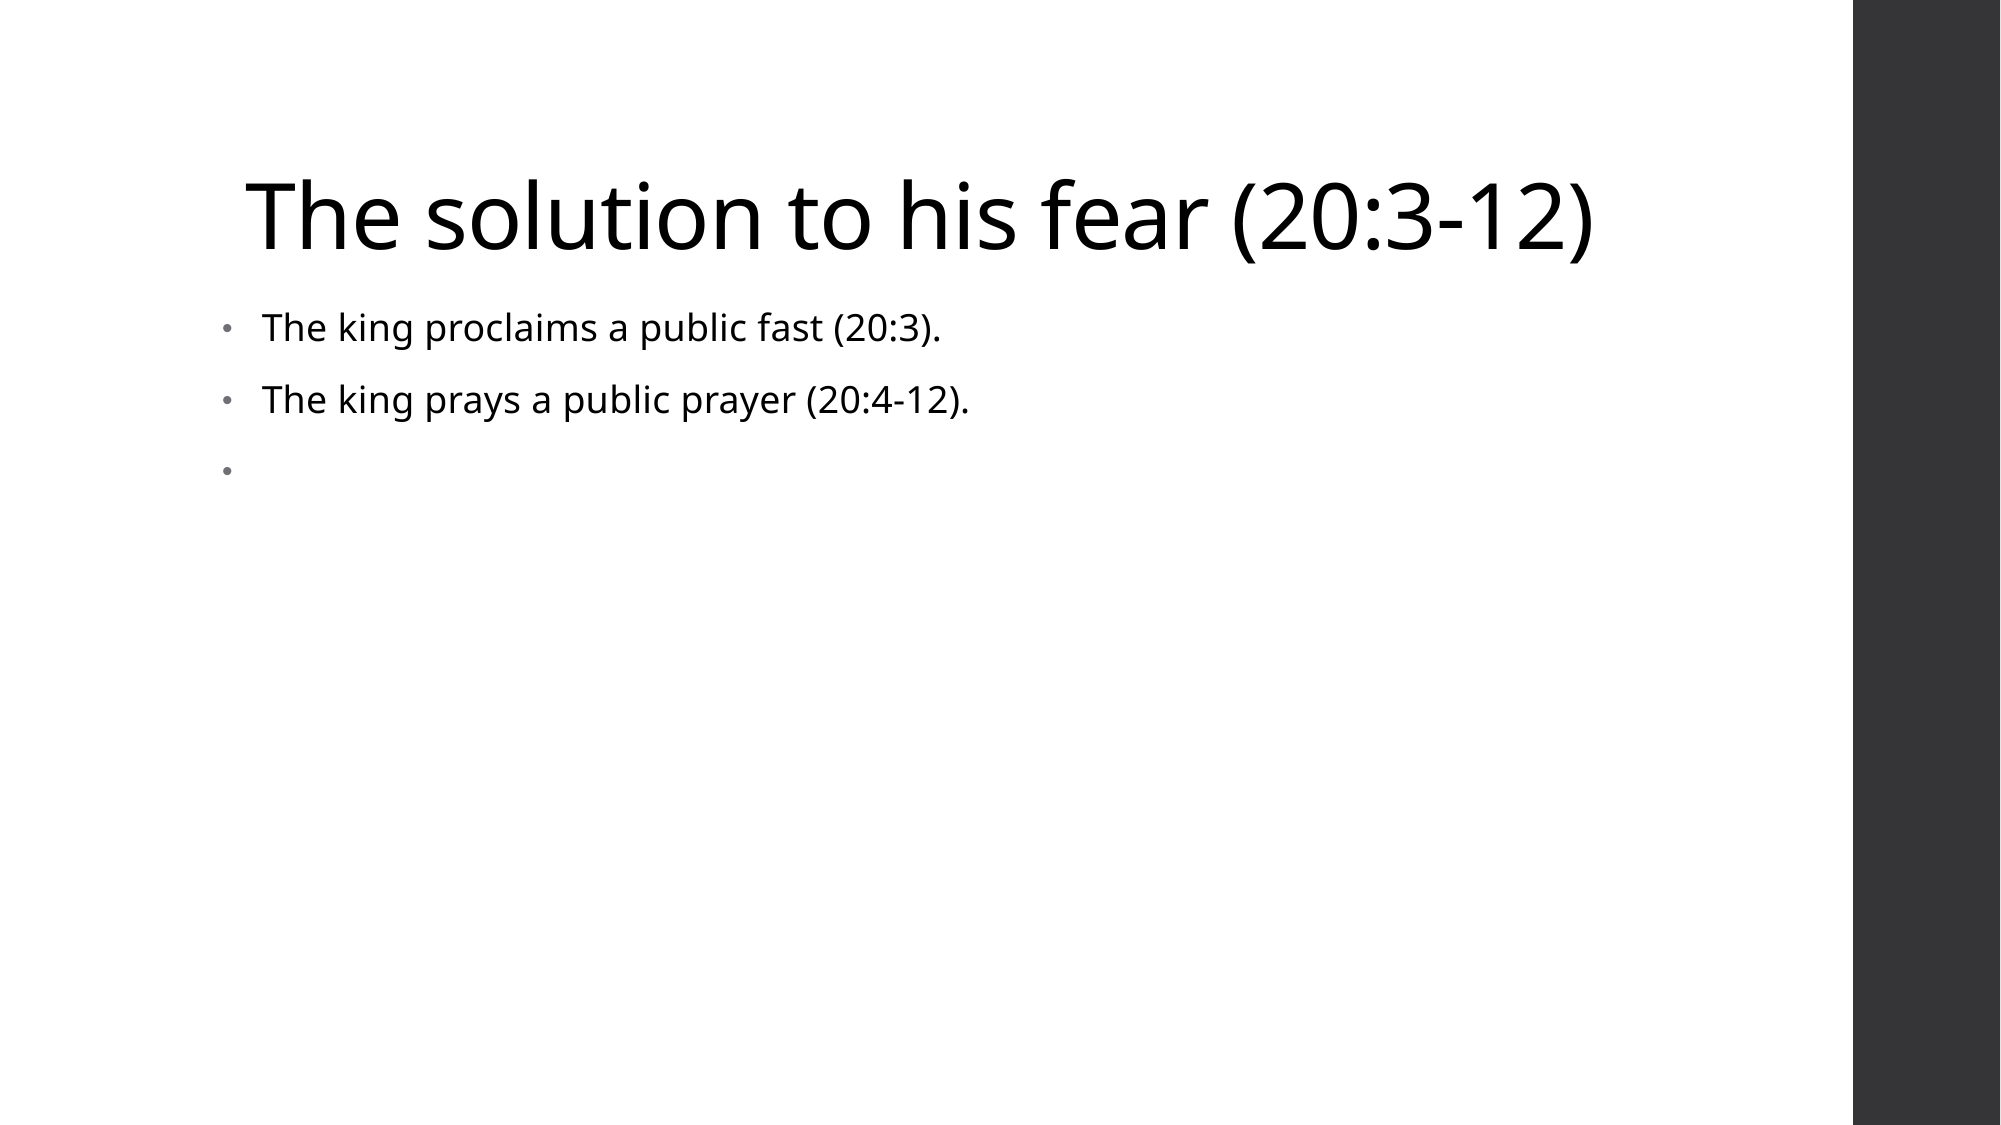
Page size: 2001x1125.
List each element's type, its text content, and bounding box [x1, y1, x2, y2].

title The solution to his fear (20:3-12) [206, 60, 1797, 278]
list The king proclaims a public fast (20:3). The king prays a public prayer (20:4-12). [206, 299, 1617, 1014]
